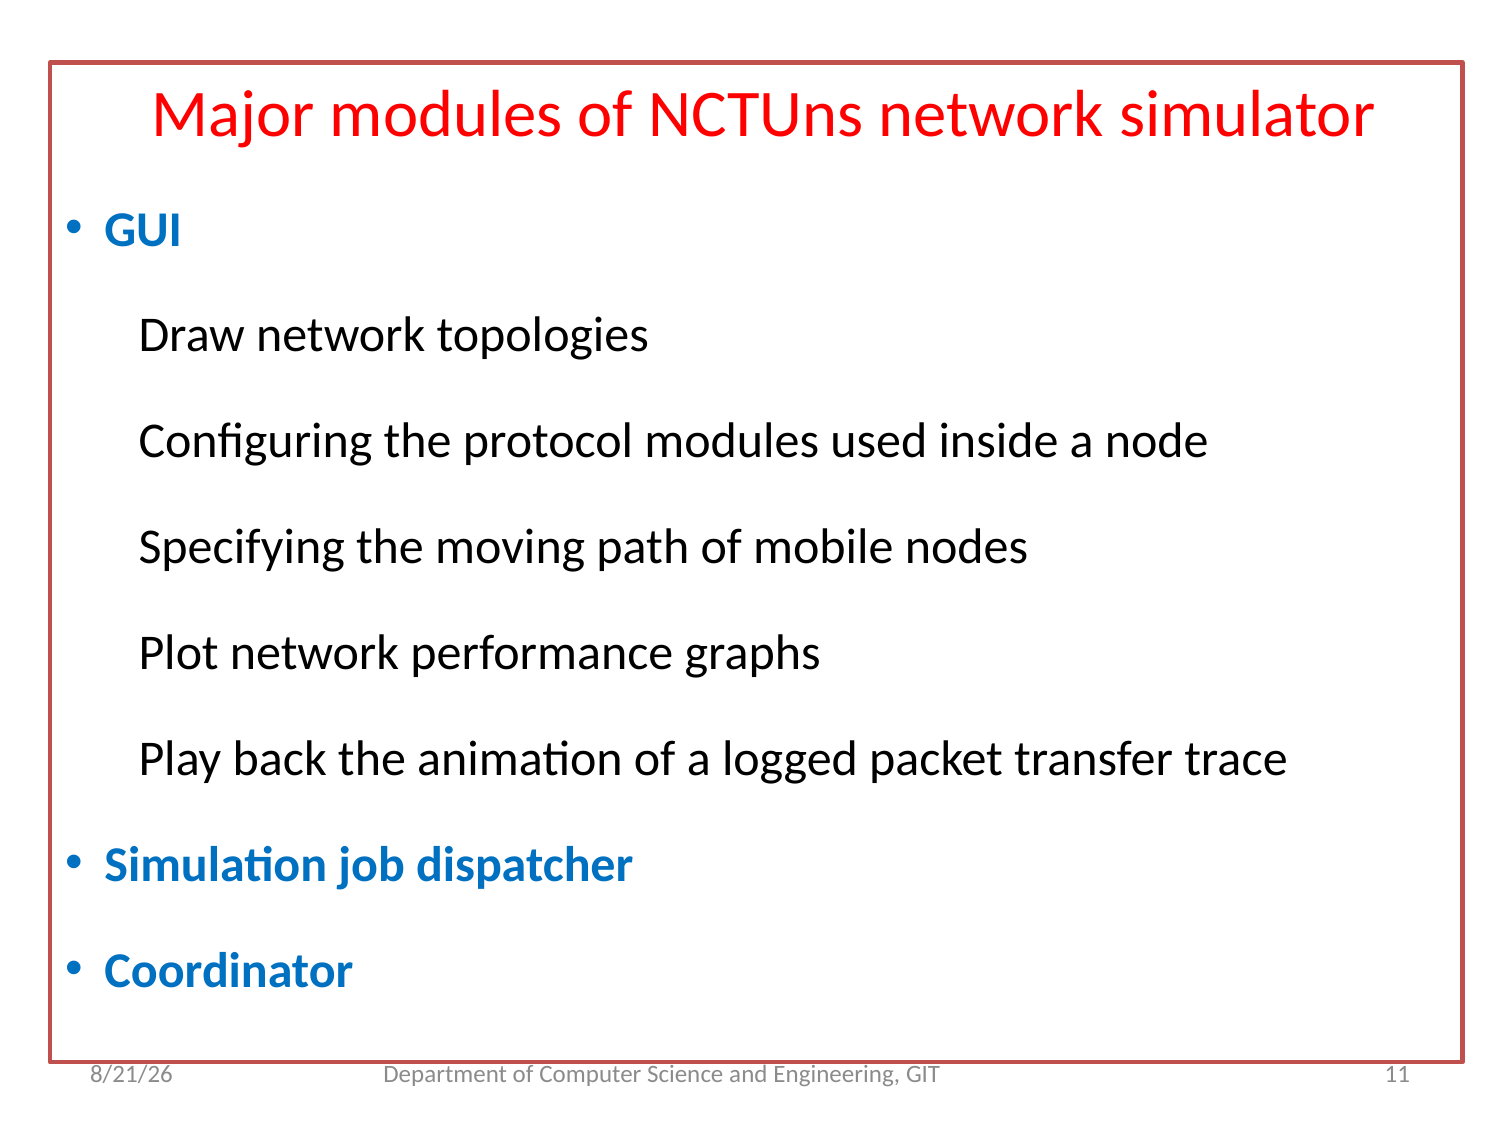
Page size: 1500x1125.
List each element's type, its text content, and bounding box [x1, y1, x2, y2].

text_box 9/19/18 [75, 1042, 300, 1103]
text_box Department of Computer Science and Engineering, GIT [300, 1042, 1025, 1103]
subtitle Major modules of NCTUns network simulator GUI Draw network topologies Configuring the protocol modules used inside a node Specifying the moving path of mobile nodes Plot network performance graphs Play back the animation of a logged packet transfer trace Simulation job dispatcher Coordinator [50, 62, 1463, 1063]
slide_number <number> [1074, 1042, 1425, 1103]
